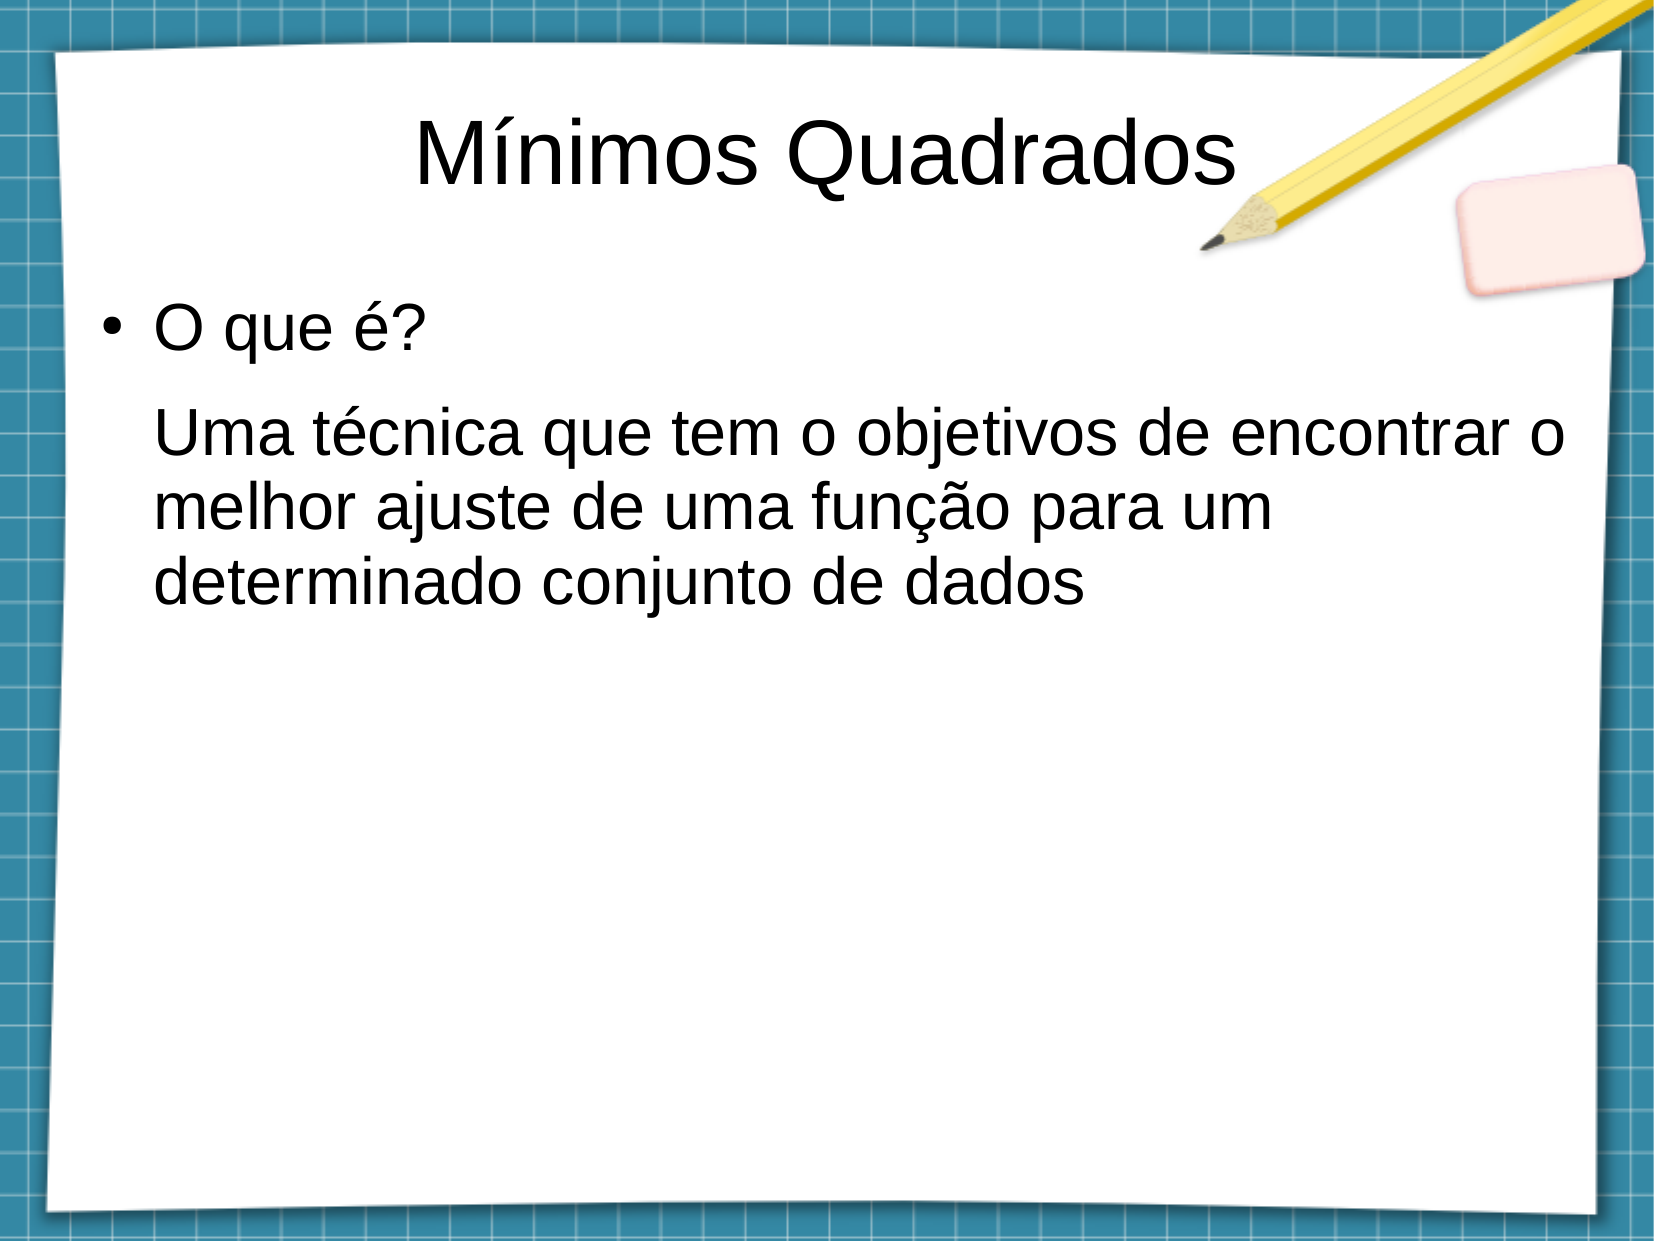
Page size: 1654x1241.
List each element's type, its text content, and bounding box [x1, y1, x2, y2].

list O que é? Uma técnica que tem o objetivos de encontrar o melhor ajuste de uma função para um determinado conjunto de dados [82, 290, 1571, 1010]
picture [0, 0, 1654, 1241]
title Mínimos Quadrados [82, 49, 1571, 257]
